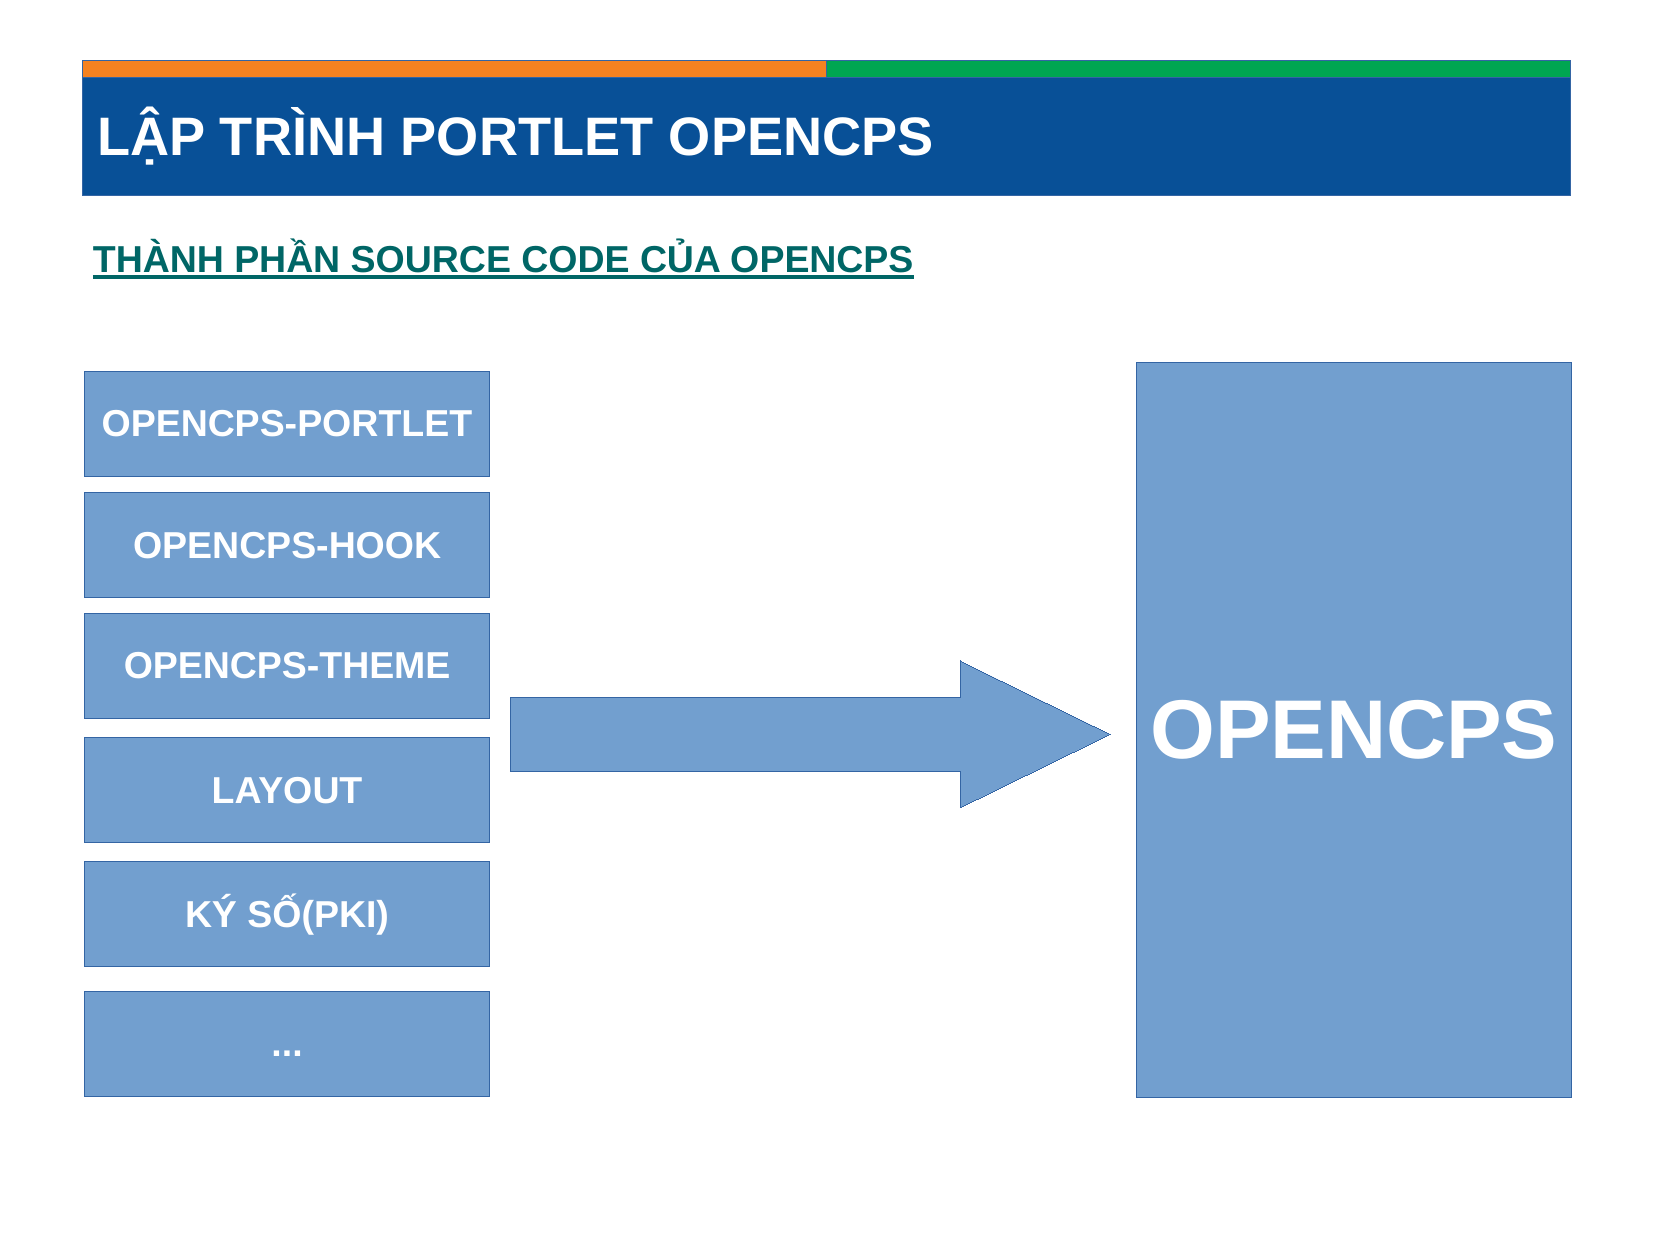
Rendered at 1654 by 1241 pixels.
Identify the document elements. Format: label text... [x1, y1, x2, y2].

text_box OPENCPS-HOOK [84, 492, 490, 598]
text_box LAYOUT [84, 737, 490, 843]
text_box KÝ SỐ(PKI) [84, 861, 490, 967]
text_box LẬP TRÌNH PORTLET OPENCPS [82, 78, 1571, 196]
text_box [510, 660, 1111, 808]
text_box THÀNH PHẦN SOURCE CODE CỦA OPENCPS [78, 230, 1576, 297]
text_box OPENCPS [1136, 362, 1572, 1098]
text_box OPENCPS-THEME [84, 613, 490, 719]
text_box [82, 60, 1571, 78]
subtitle [82, 330, 1571, 1141]
text_box OPENCPS-PORTLET [84, 371, 490, 477]
text_box ... [84, 991, 490, 1097]
